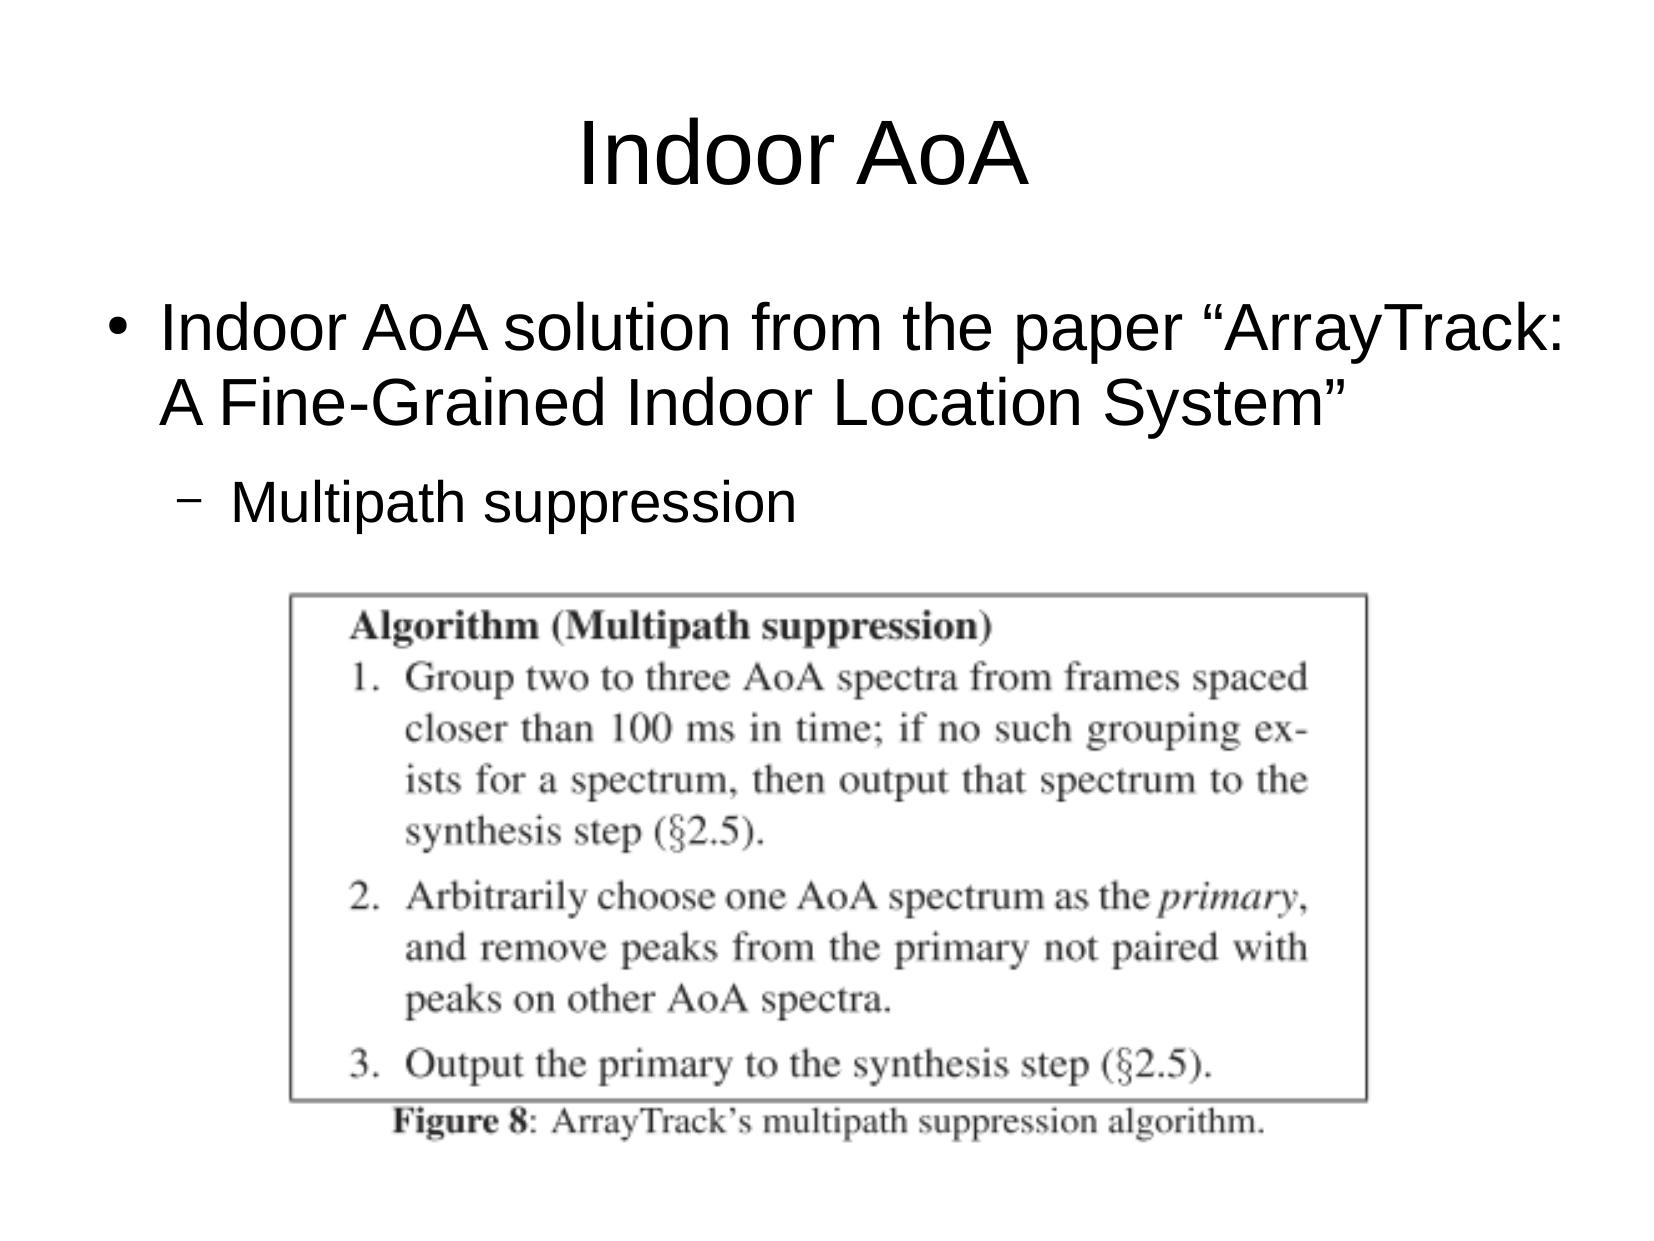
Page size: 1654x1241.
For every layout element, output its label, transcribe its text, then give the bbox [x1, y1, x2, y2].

title Indoor AoA [82, 49, 1571, 257]
picture [265, 569, 1396, 1156]
list Indoor AoA solution from the paper “ArrayTrack: A Fine-Grained Indoor Location System” Multipath suppression [88, 290, 1577, 1010]
